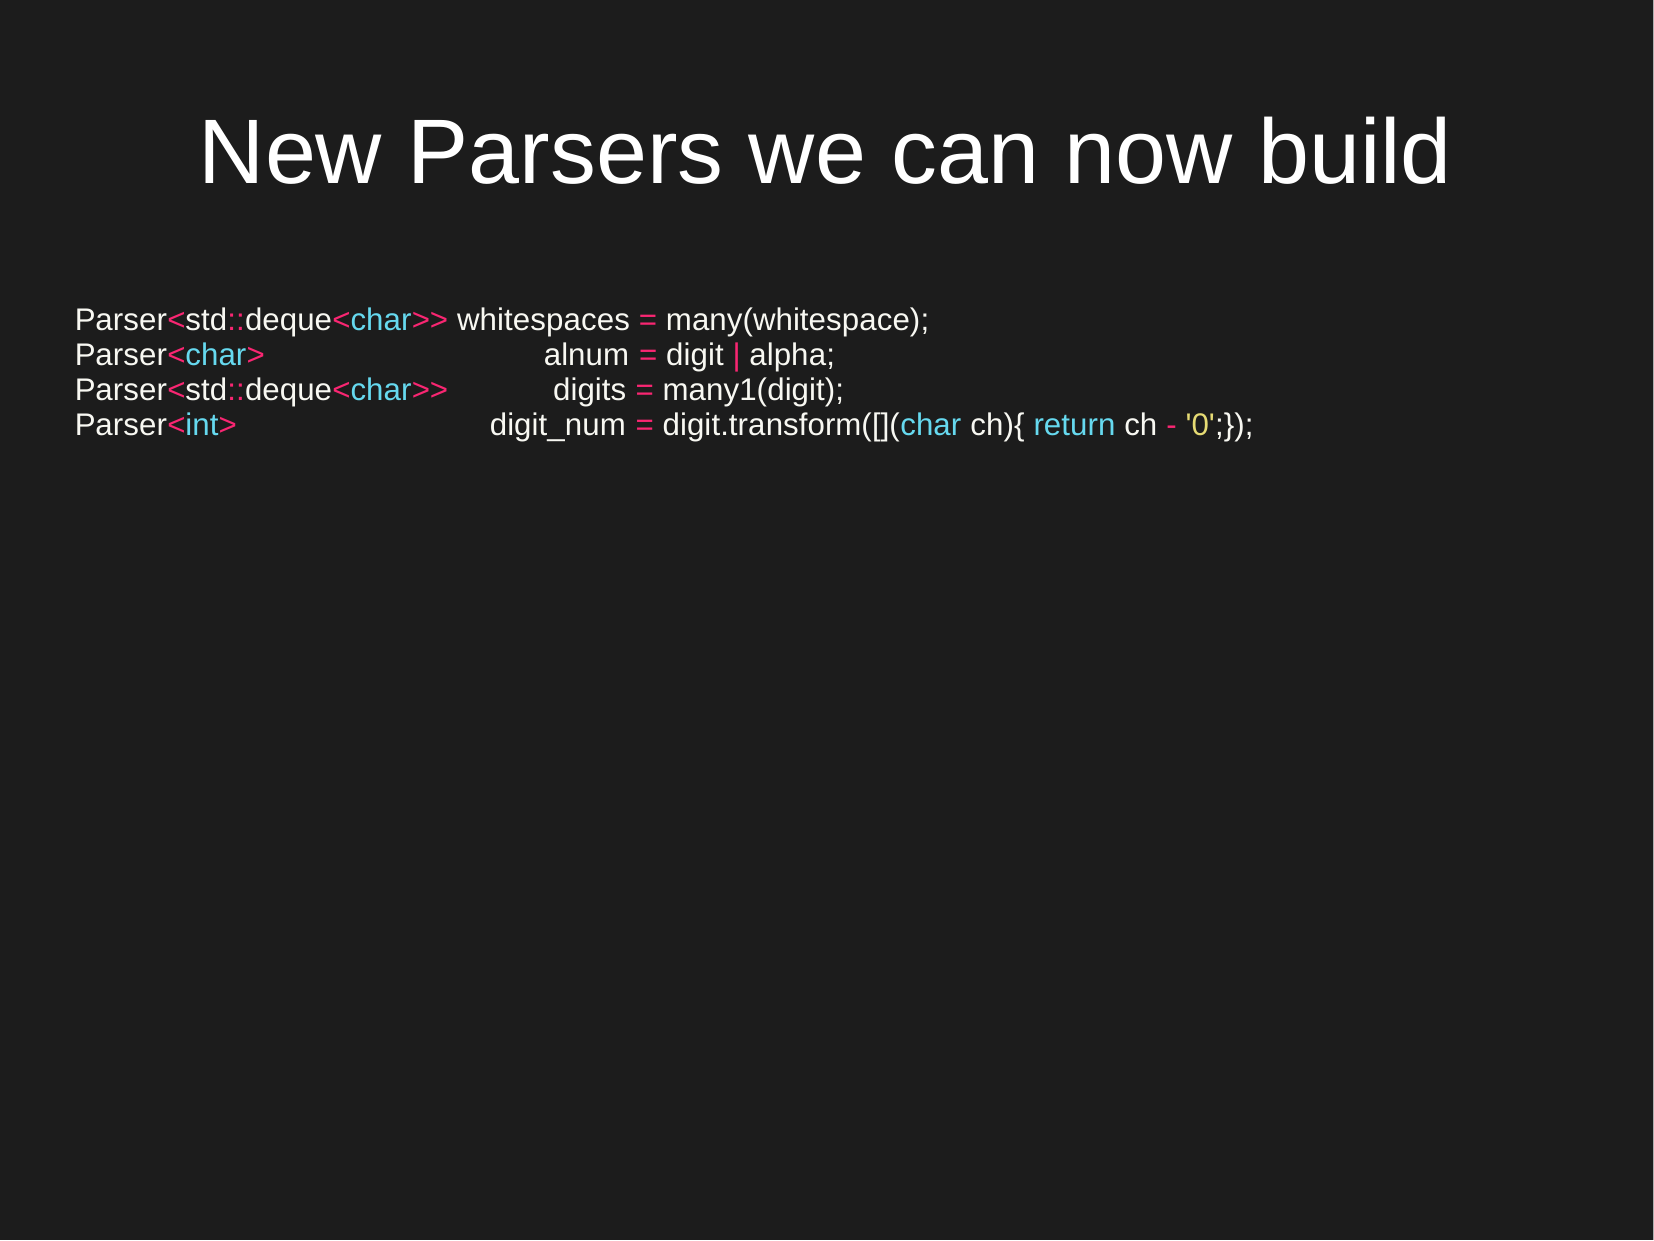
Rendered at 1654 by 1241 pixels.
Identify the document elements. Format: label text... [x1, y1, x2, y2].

text_box Parser<std::deque<char>> whitespaces = many(whitespace); Parser<char> alnum = digit | alpha; Parser<std::deque<char>> digits = many1(digit); Parser<int> digit_num = digit.transform([](char ch){ return ch - '0';}); [60, 294, 1591, 1201]
title New Parsers we can now build [82, 49, 1571, 256]
